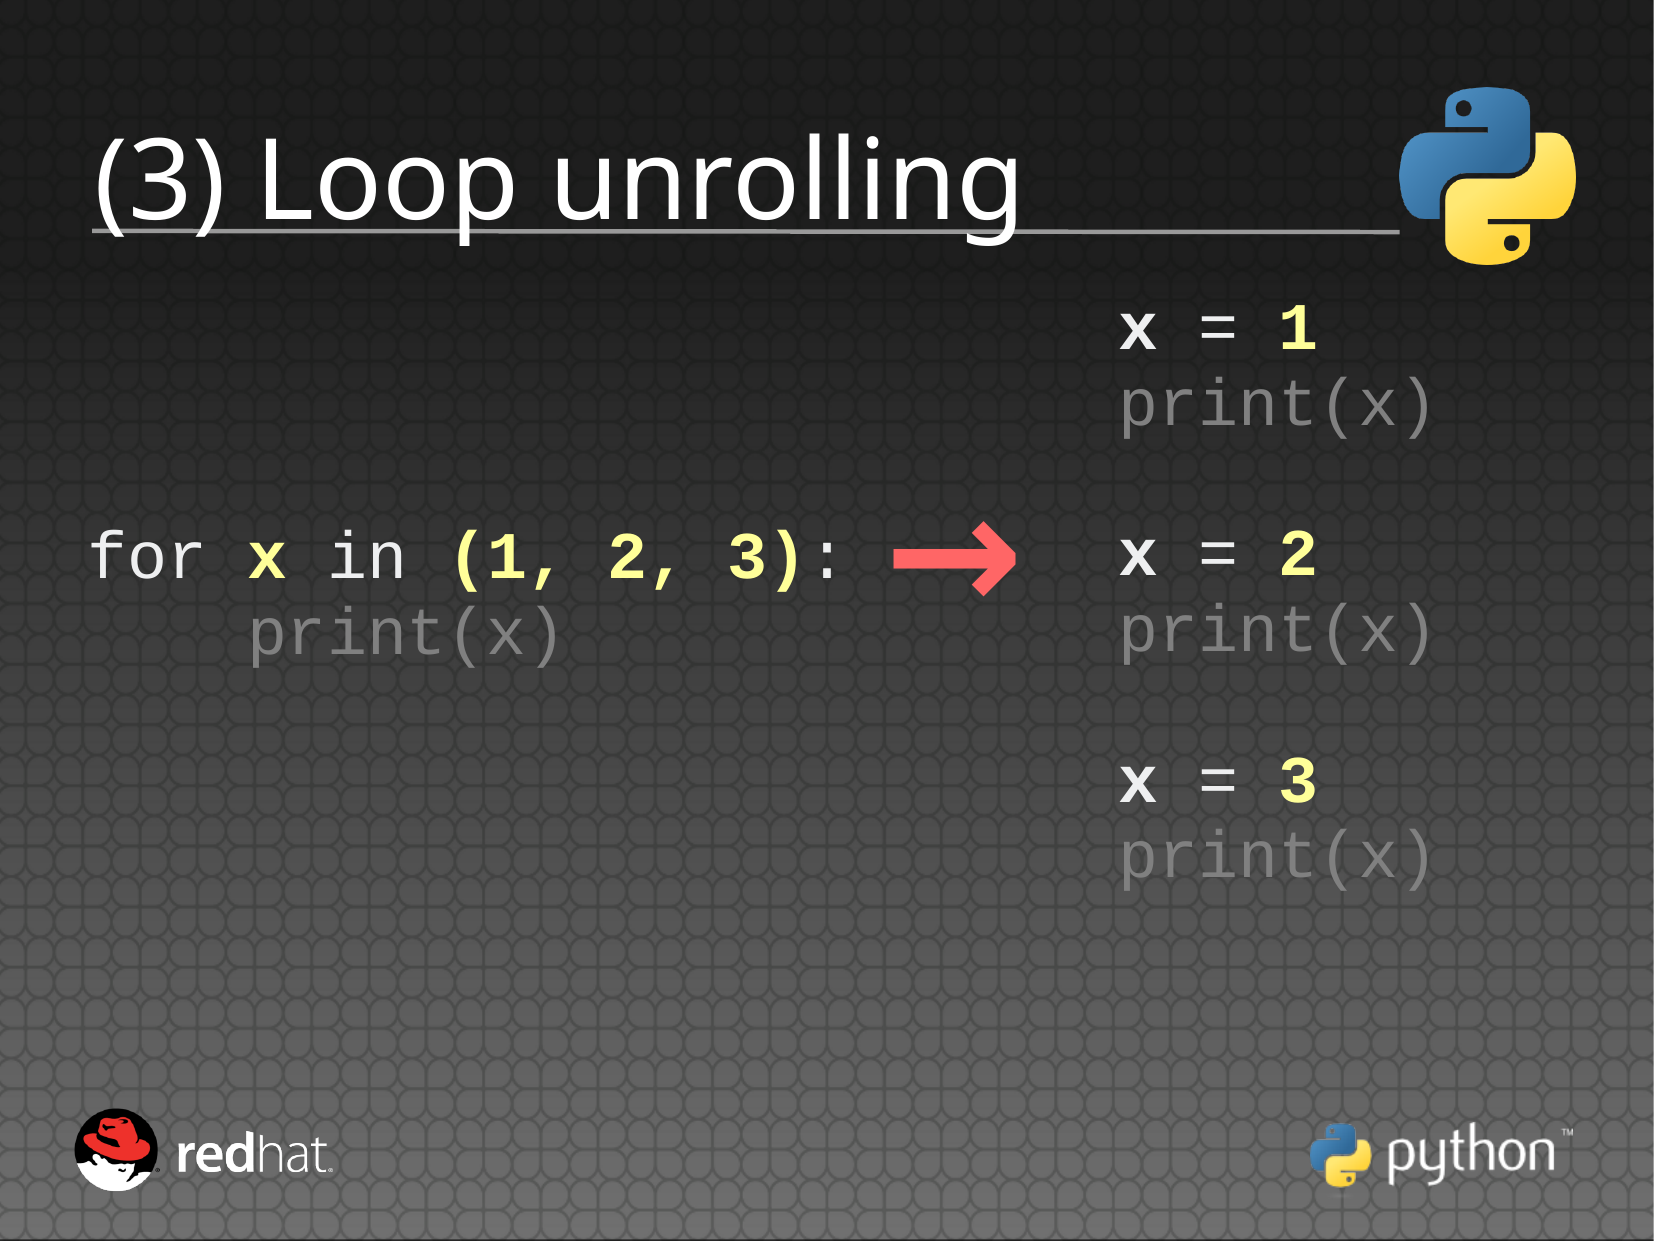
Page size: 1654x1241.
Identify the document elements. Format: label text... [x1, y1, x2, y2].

text_box → [813, 433, 1136, 684]
title (3) Loop unrolling [94, 100, 1426, 251]
list x = 1 print(x) x = 2 print(x) x = 3 print(x) [1047, 293, 1569, 1081]
picture [0, 0, 1654, 1241]
list for x in (1, 2, 3): print(x) [16, 523, 1008, 1081]
